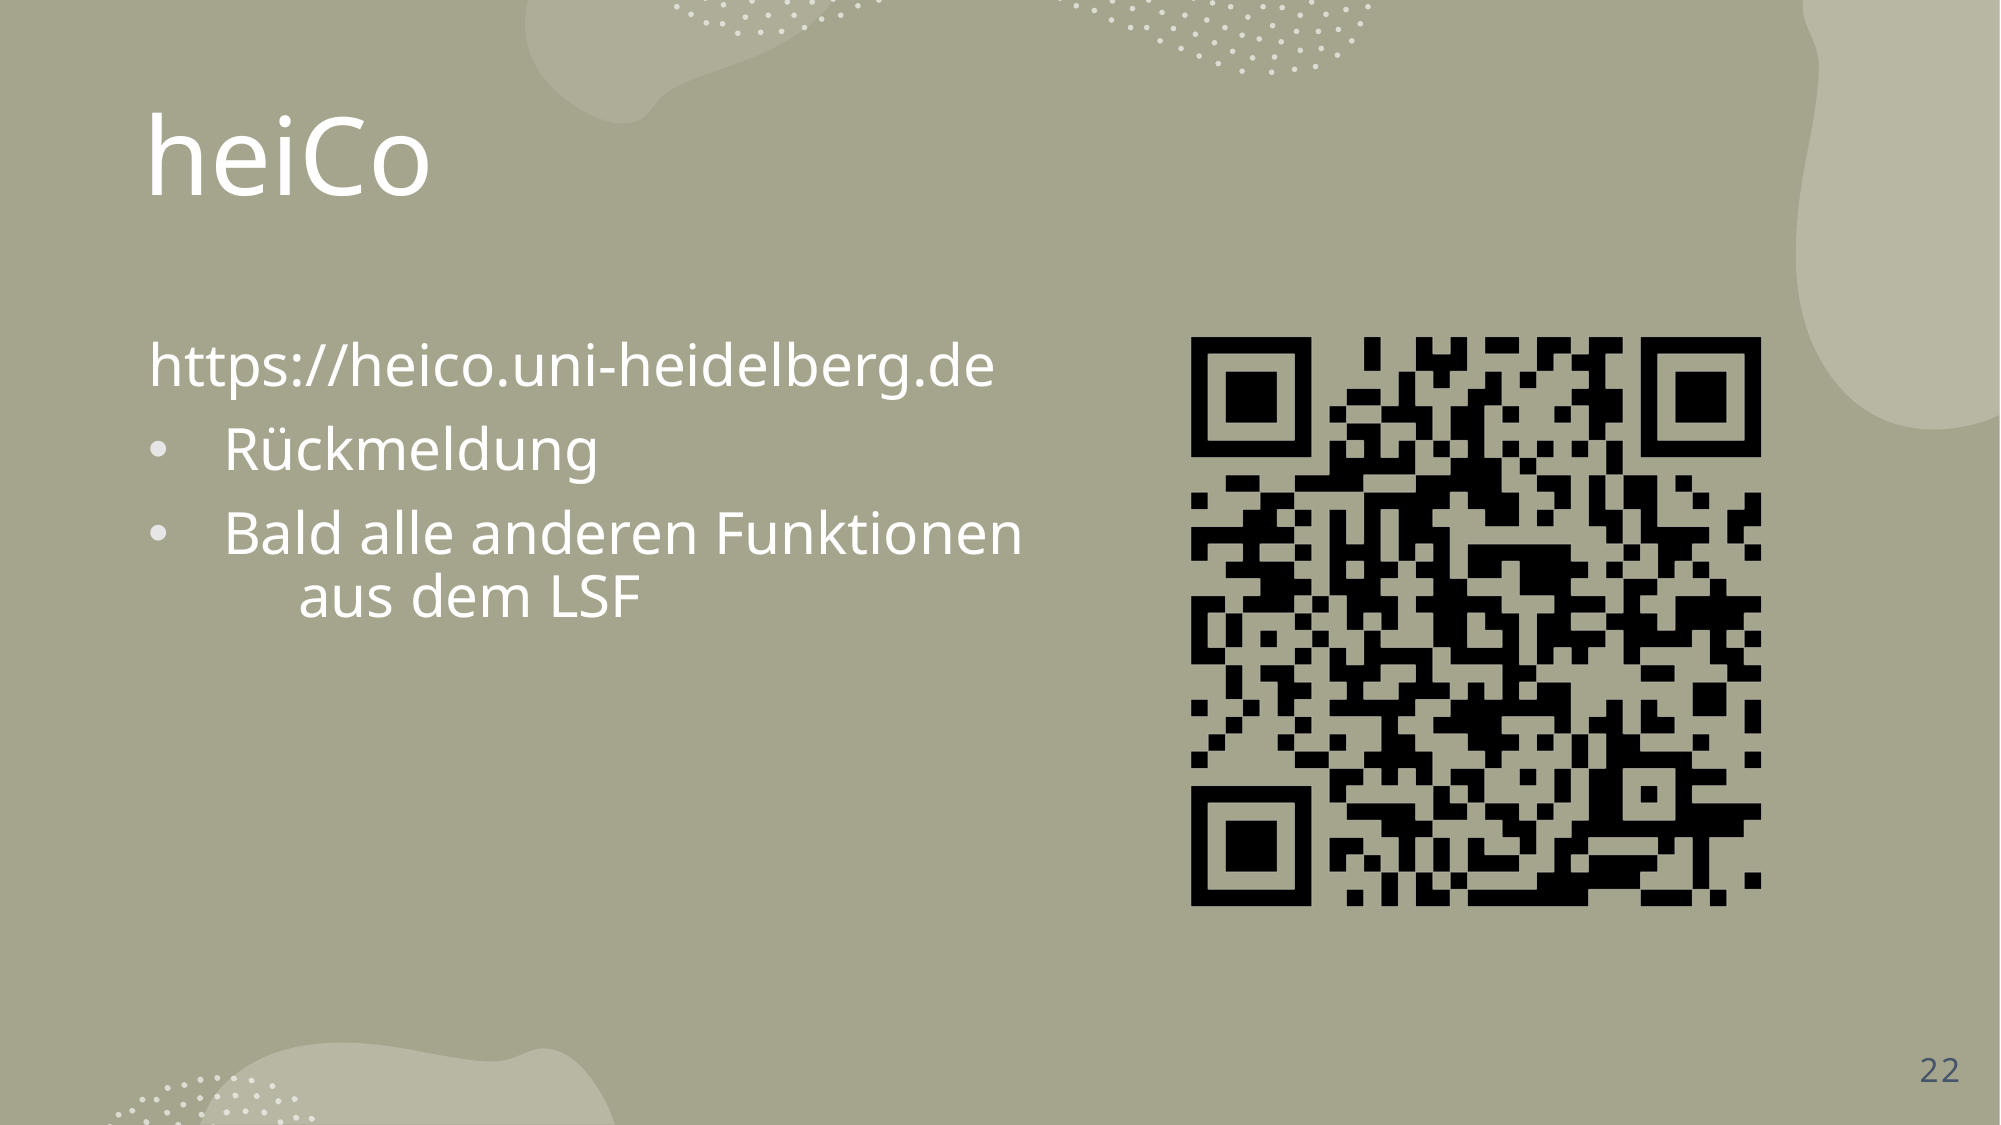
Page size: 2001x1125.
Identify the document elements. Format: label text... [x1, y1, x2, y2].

text_box [1887, 1019, 1993, 1125]
picture [1122, 268, 1831, 976]
title heiCo [128, 94, 1754, 349]
list https://heico.uni-heidelberg.de Rückmeldung Bald alle anderen Funktionen aus dem LSF [133, 329, 1077, 1039]
